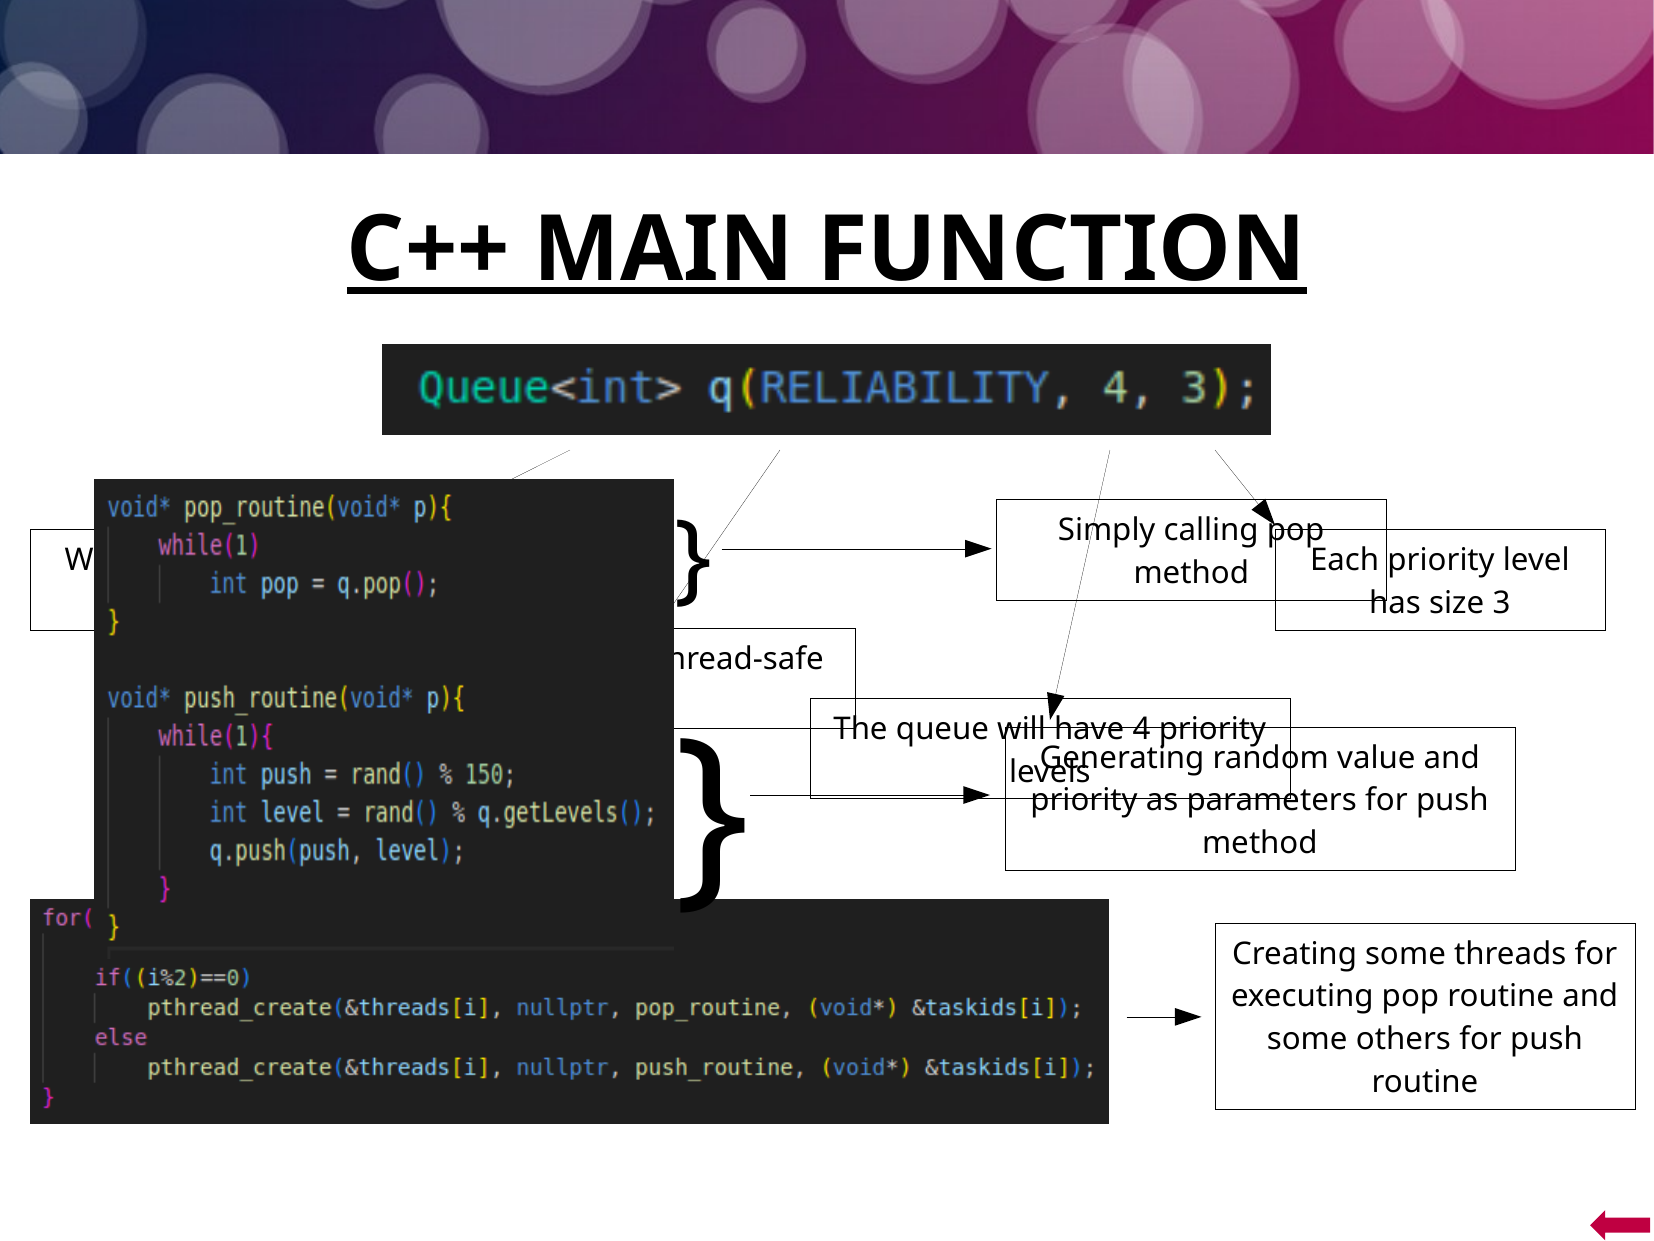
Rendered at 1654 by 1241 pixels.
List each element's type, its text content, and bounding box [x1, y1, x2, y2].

text_box We use this queue for int data type [30, 530, 94, 631]
text_box } [660, 477, 766, 629]
text_box The queue will have 4 priority levels [810, 720, 1291, 778]
picture [30, 479, 1109, 1124]
text_box Each priority level has size 3 [1275, 530, 1606, 631]
text_box Creating some threads for executing pop routine and some others for push routine [1215, 945, 1636, 1088]
text_box } [660, 660, 766, 947]
picture [0, 0, 1654, 154]
text_box [1590, 1210, 1651, 1241]
text_box The queue will have 4 priority levels [1006, 728, 1291, 742]
text_box We want to be in a thread-safe contest [674, 649, 856, 708]
text_box Generating random value and priority as parameters for push method [1005, 742, 1516, 856]
text_box Simply calling pop method [996, 500, 1387, 601]
title C++ MAIN FUNCTION [82, 159, 1571, 331]
picture [382, 344, 1271, 436]
